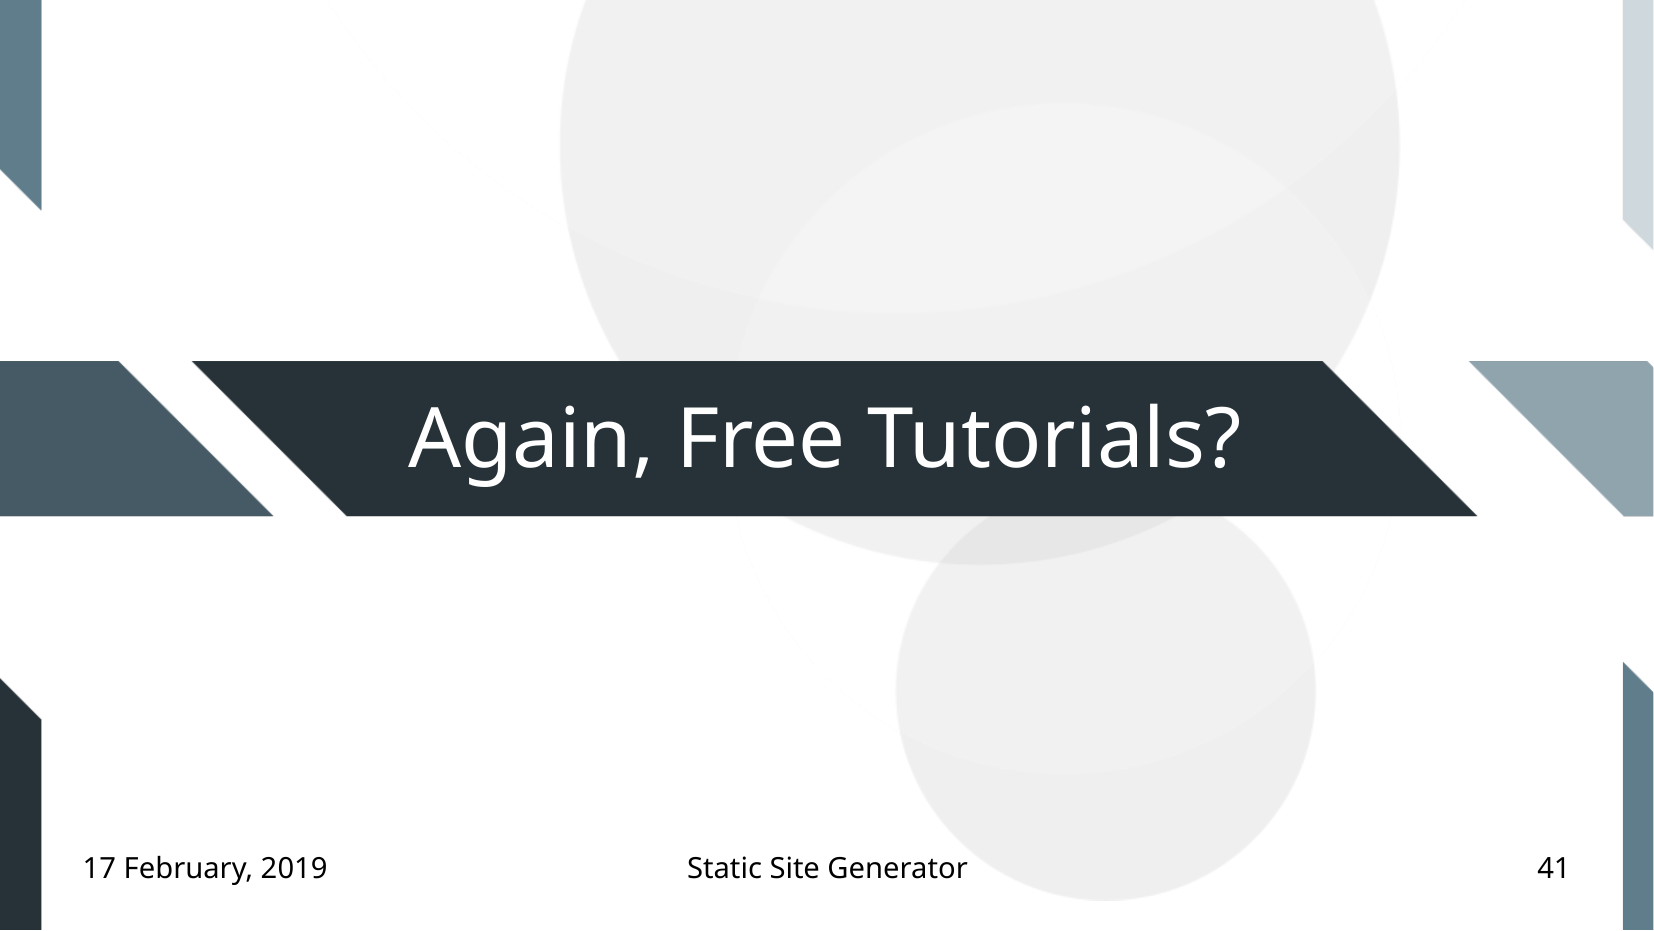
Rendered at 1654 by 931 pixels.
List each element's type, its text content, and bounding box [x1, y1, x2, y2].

title Again, Free Tutorials? [82, 360, 1568, 511]
picture [0, 0, 1654, 930]
